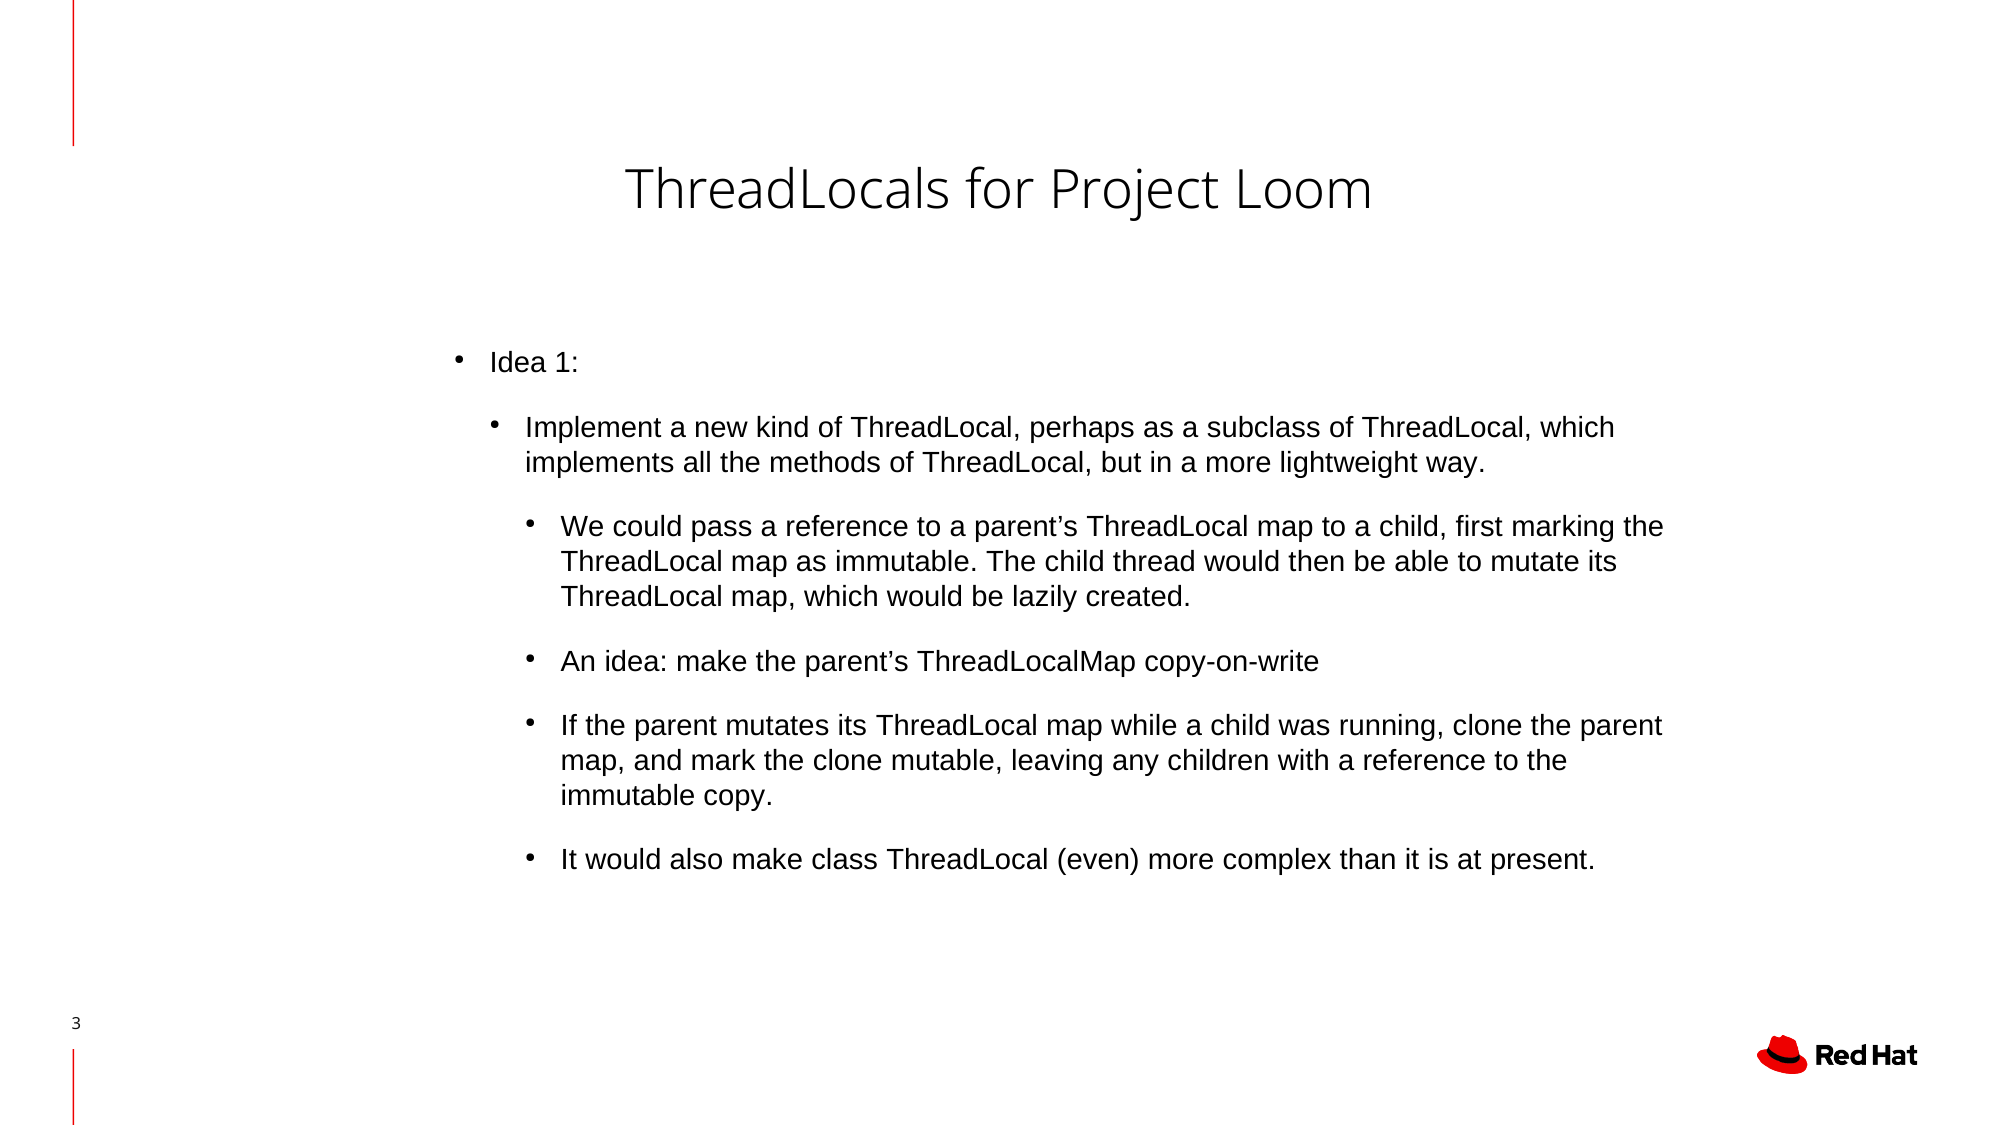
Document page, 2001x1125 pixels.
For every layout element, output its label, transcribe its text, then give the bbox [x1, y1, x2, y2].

text_box Idea 1: Implement a new kind of ThreadLocal, perhaps as a subclass of ThreadLocal, which implements all the methods of ThreadLocal, but in a more lightweight way. We could pass a reference to a parent’s ThreadLocal map to a child, first marking the ThreadLocal map as immutable. The child thread would then be able to mutate its ThreadLocal map, which would be lazily created. An idea: make the parent’s ThreadLocalMap copy-on-write If the parent mutates its ThreadLocal map while a child was running, clone the parent map, and mark the clone mutable, leaving any children with a reference to the immutable copy. It would also make class ThreadLocal (even) more complex than it is at present. [439, 336, 1726, 1125]
title ThreadLocals for Project Loom [288, 154, 1714, 314]
picture [1757, 1035, 1918, 1074]
